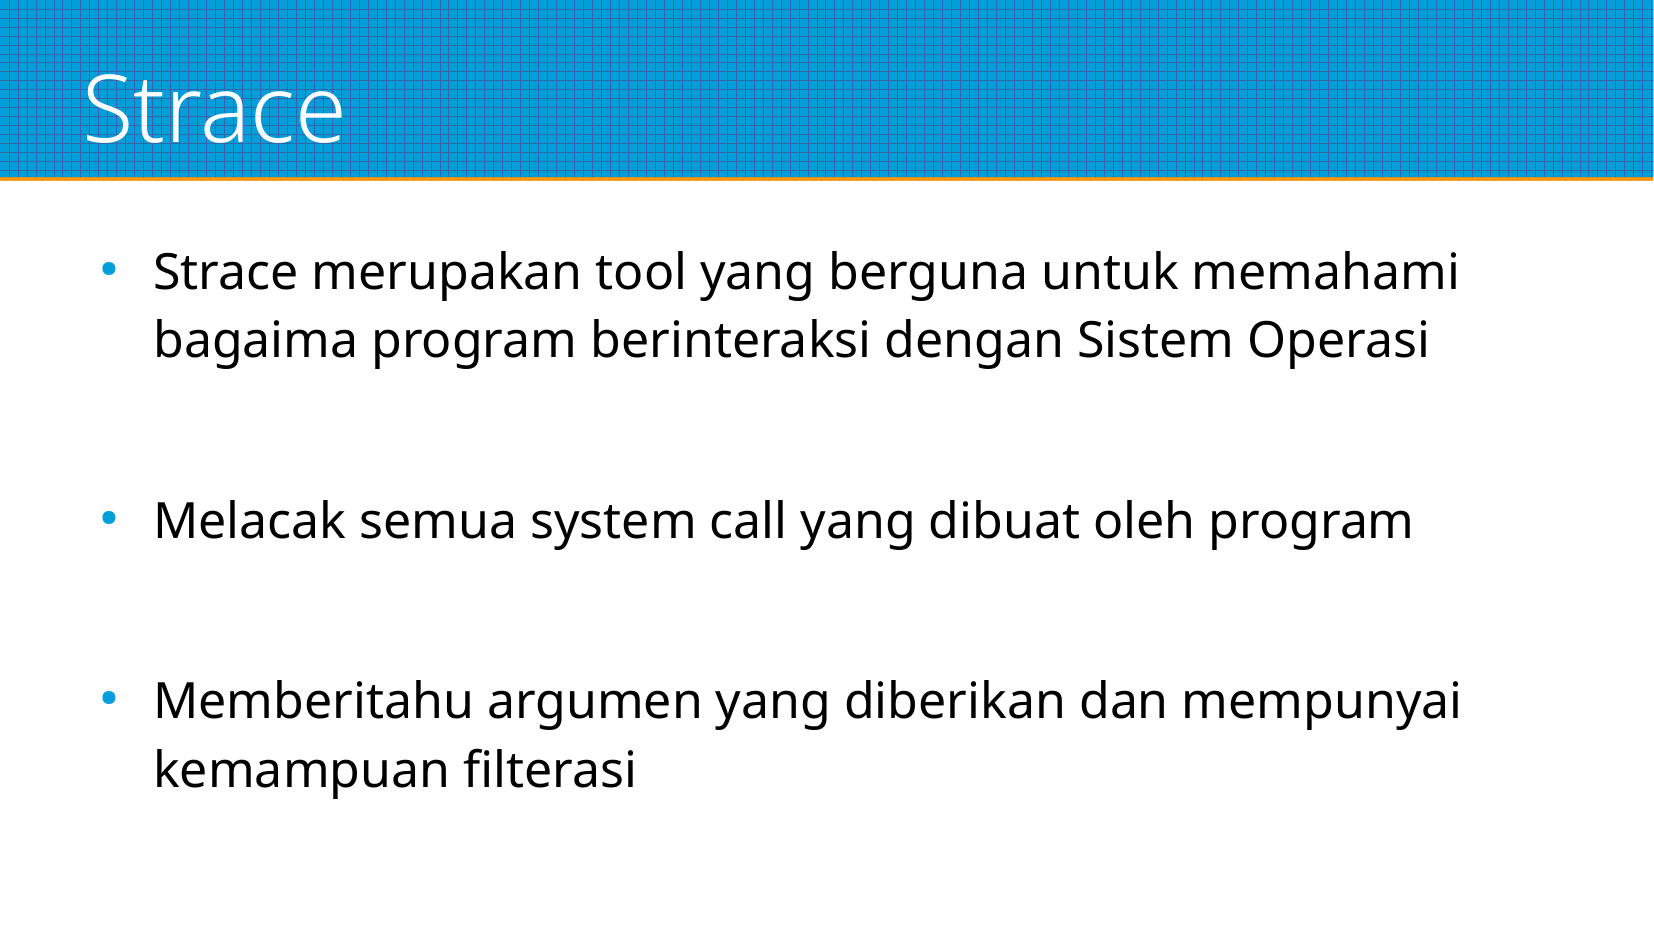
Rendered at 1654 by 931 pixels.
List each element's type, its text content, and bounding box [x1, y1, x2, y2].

list Strace merupakan tool yang berguna untuk memahami bagaima program berinteraksi dengan Sistem Operasi Melacak semua system call yang dibuat oleh program Memberitahu argumen yang diberikan dan mempunyai kemampuan filterasi [82, 236, 1563, 811]
title Strace [82, 14, 1571, 171]
